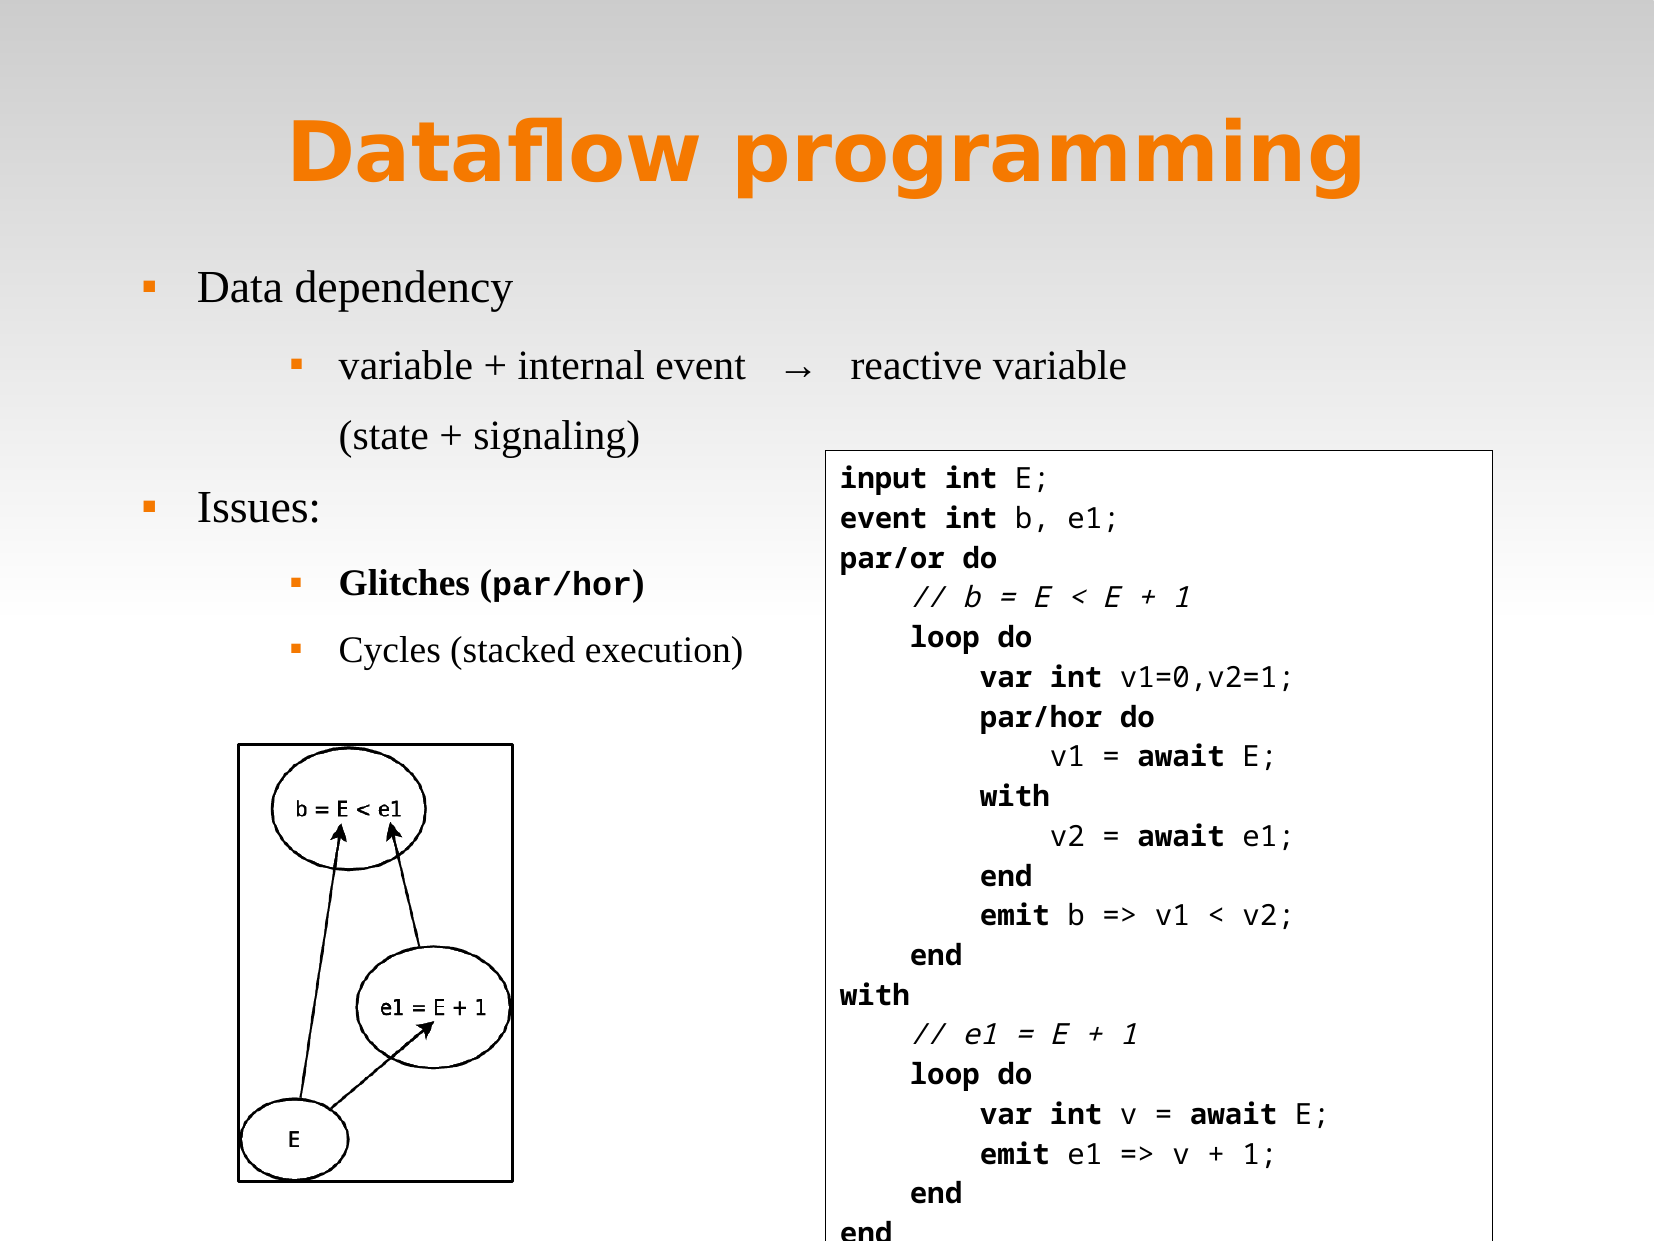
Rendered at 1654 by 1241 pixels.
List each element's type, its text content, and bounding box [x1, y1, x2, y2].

list Data dependency variable + internal event → reactive variable (state + signaling) Issues: Glitches (par/hor) Cycles (stacked execution) [55, 262, 1313, 699]
text_box input int E; event int b, e1; par/or do // b = E < E + 1 loop do var int v1=0,v2=1; par/hor do v1 = await E; with v2 = await e1; end emit b => v1 < v2; end with // e1 = E + 1 loop do var int v = await E; emit e1 => v + 1; end end [825, 450, 1493, 1166]
picture [239, 746, 512, 1181]
title Dataflow programming [82, 49, 1571, 257]
